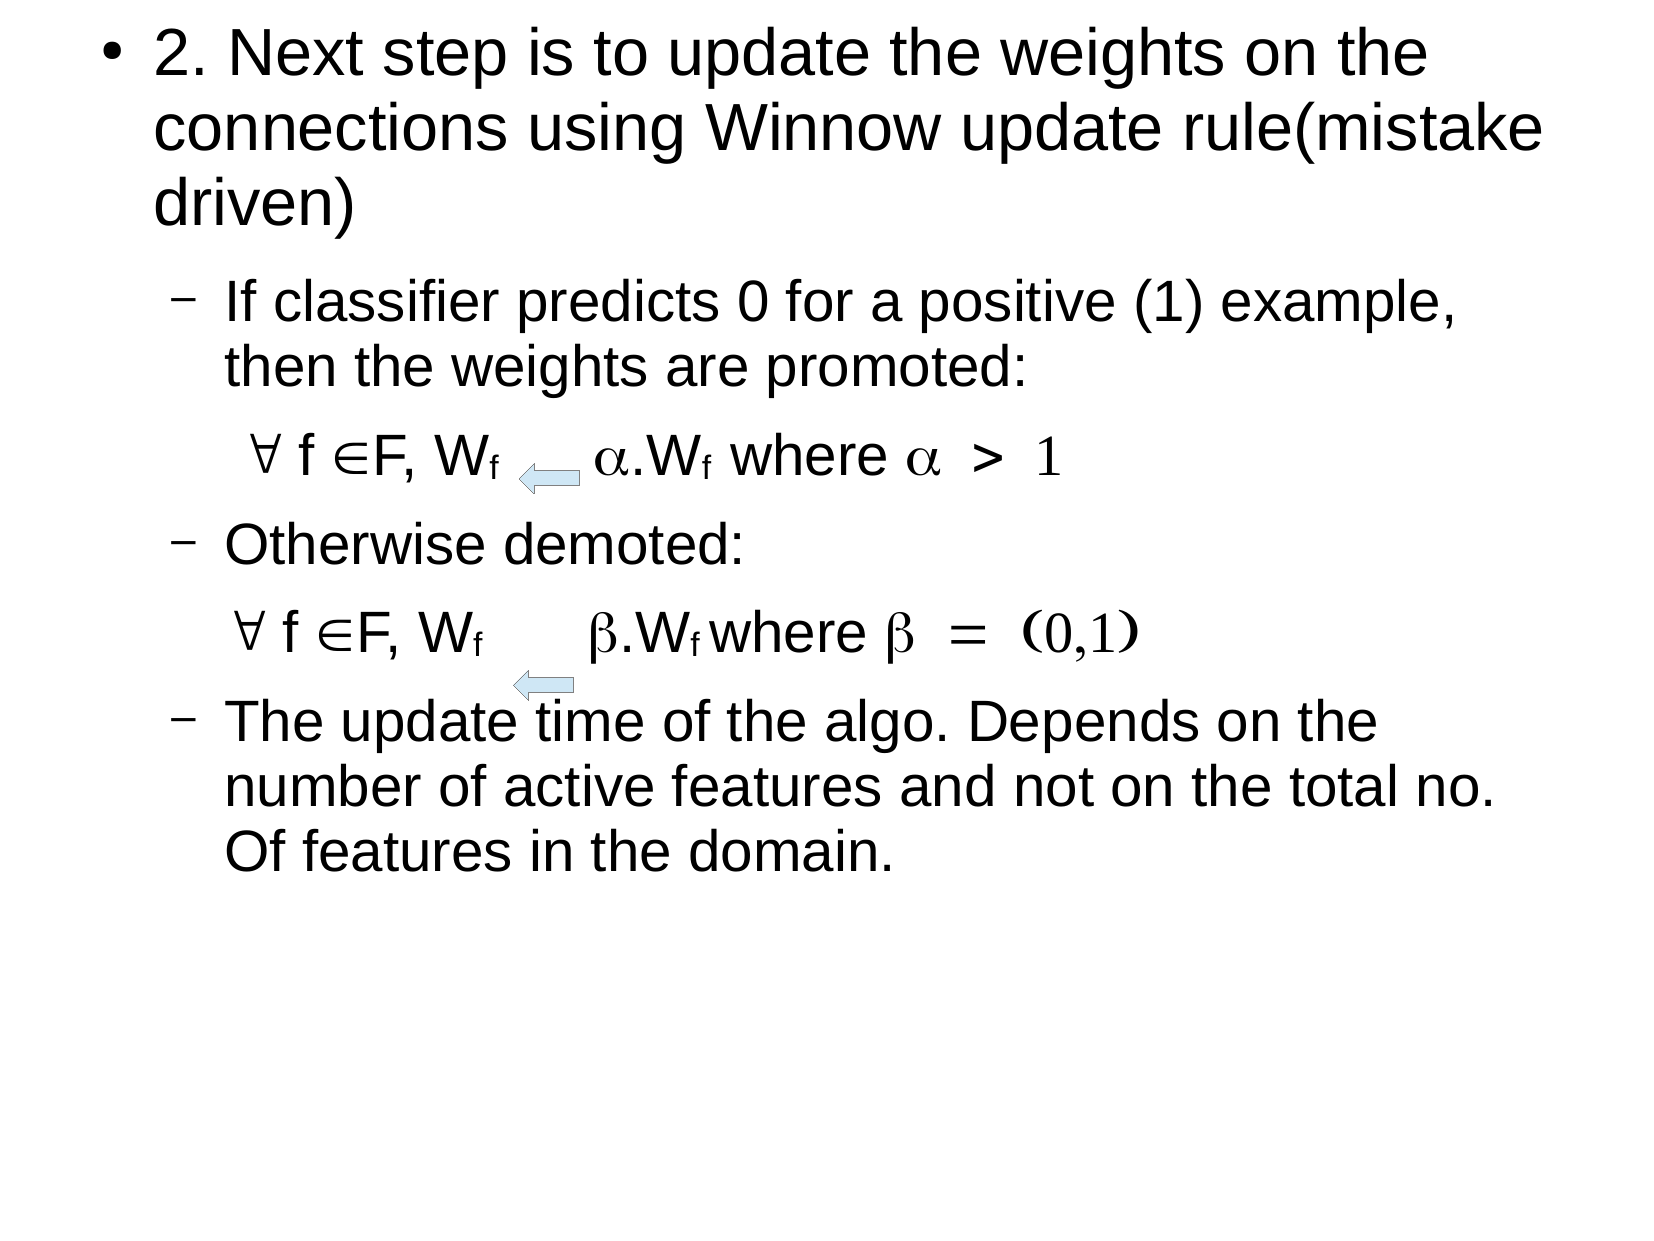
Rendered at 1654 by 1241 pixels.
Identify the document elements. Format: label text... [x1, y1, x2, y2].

text_box [519, 463, 580, 494]
list 2. Next step is to update the weights on the connections using Winnow update rule(mistake driven) If classifier predicts 0 for a positive (1) example, then the weights are promoted: " f ÎF, Wf a.Wf where a > 1 Otherwise demoted: " f ÎF, Wf b.Wf where b = (0,1) The update time of the algo. Depends on the number of active features and not on the total no. Of features in the domain. [82, 15, 1571, 1010]
text_box [513, 670, 574, 701]
